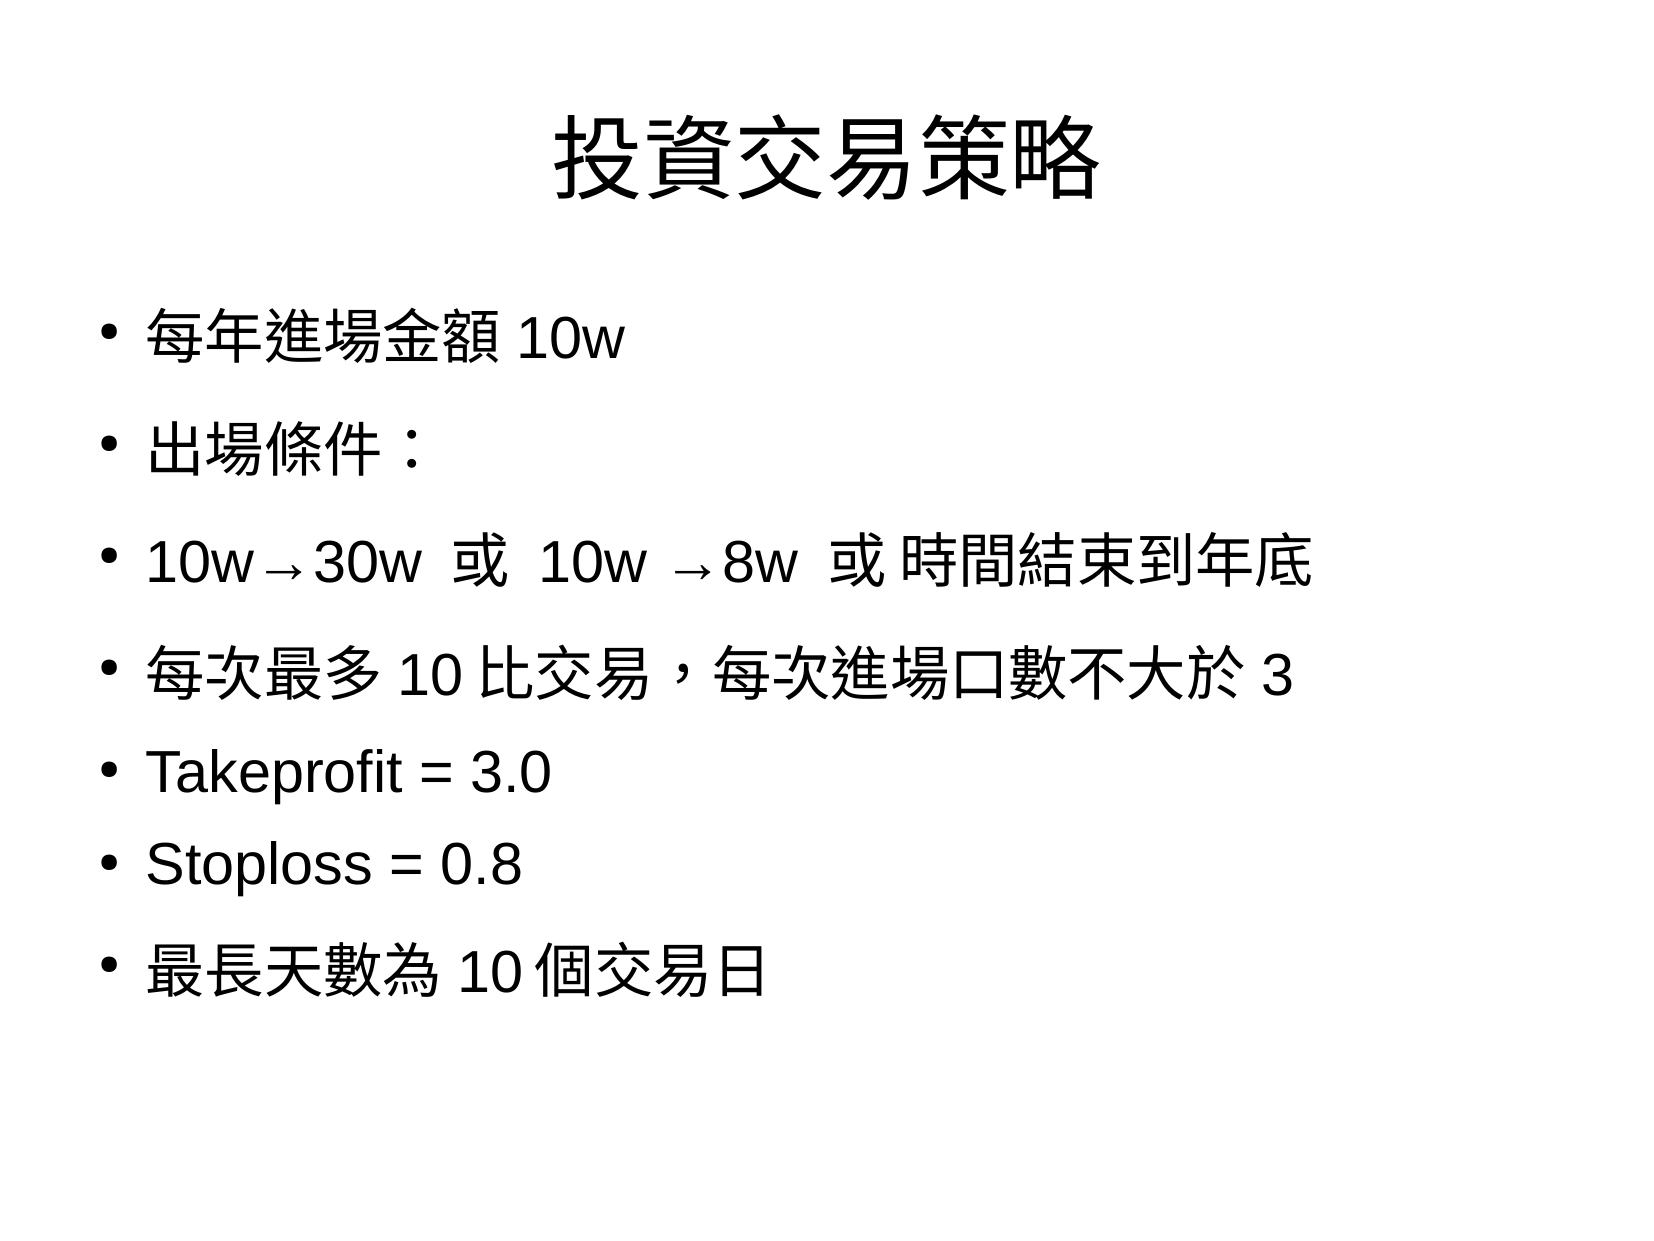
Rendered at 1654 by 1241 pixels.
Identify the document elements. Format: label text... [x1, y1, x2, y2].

list 每年進場金額10w 出場條件： 10w→30w 或 10w →8w 或 時間結束到年底 每次最多10比交易，每次進場口數不大於3 Takeprofit = 3.0 Stoploss = 0.8 最長天數為10個交易日 [82, 290, 1571, 1010]
title 投資交易策略 [82, 49, 1571, 257]
